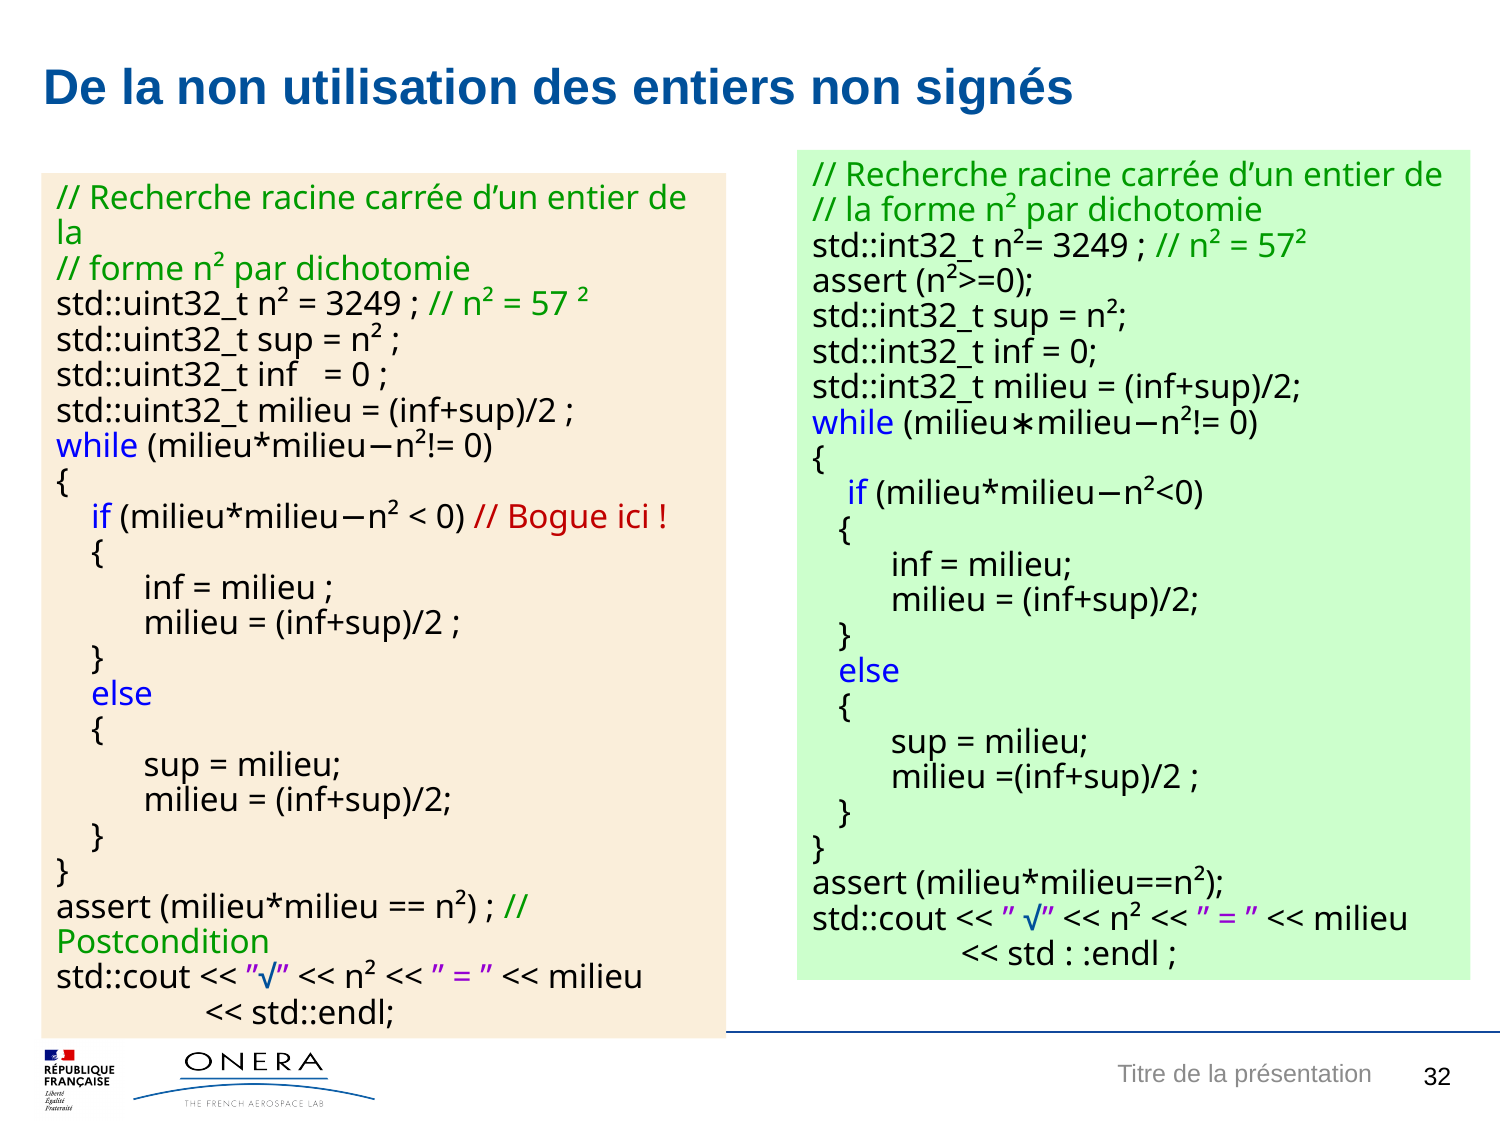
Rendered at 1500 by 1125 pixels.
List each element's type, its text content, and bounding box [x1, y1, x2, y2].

picture [133, 1052, 375, 1107]
text_box // Recherche racine carrée d’un entier de la // forme n² par dichotomie std::uint32_t n² = 3249 ; // n² = 57 ² std::uint32_t sup = n² ; std::uint32_t inf = 0 ; std::uint32_t milieu = (inf+sup)/2 ; while (milieu*milieu−n²!= 0) { if (milieu*milieu−n² < 0) // Bogue ici ! { inf = milieu ; milieu = (inf+sup)/2 ; } else { sup = milieu; milieu = (inf+sup)/2; } } assert (milieu*milieu == n²) ; // Postcondition std::cout << ”√” << n² << ” = ” << milieu << std::endl; [41, 173, 727, 1039]
text_box <numéro> [1374, 1025, 1500, 1125]
text_box De la non utilisation des entiers non signés [43, 0, 1486, 169]
text_box Titre de la présentation [466, 1042, 1388, 1103]
picture [34, 1039, 125, 1121]
text_box // Recherche racine carrée d’un entier de // la forme n² par dichotomie std::int32_t n²= 3249 ; // n² = 57² assert (n²>=0); std::int32_t sup = n²; std::int32_t inf = 0; std::int32_t milieu = (inf+sup)/2; while (milieu∗milieu−n²!= 0) { if (milieu*milieu−n²<0) { inf = milieu; milieu = (inf+sup)/2; } else { sup = milieu; milieu =(inf+sup)/2 ; } } assert (milieu*milieu==n²); std::cout << ” √” << n² << ” = ” << milieu << std : :endl ; [797, 149, 1471, 980]
